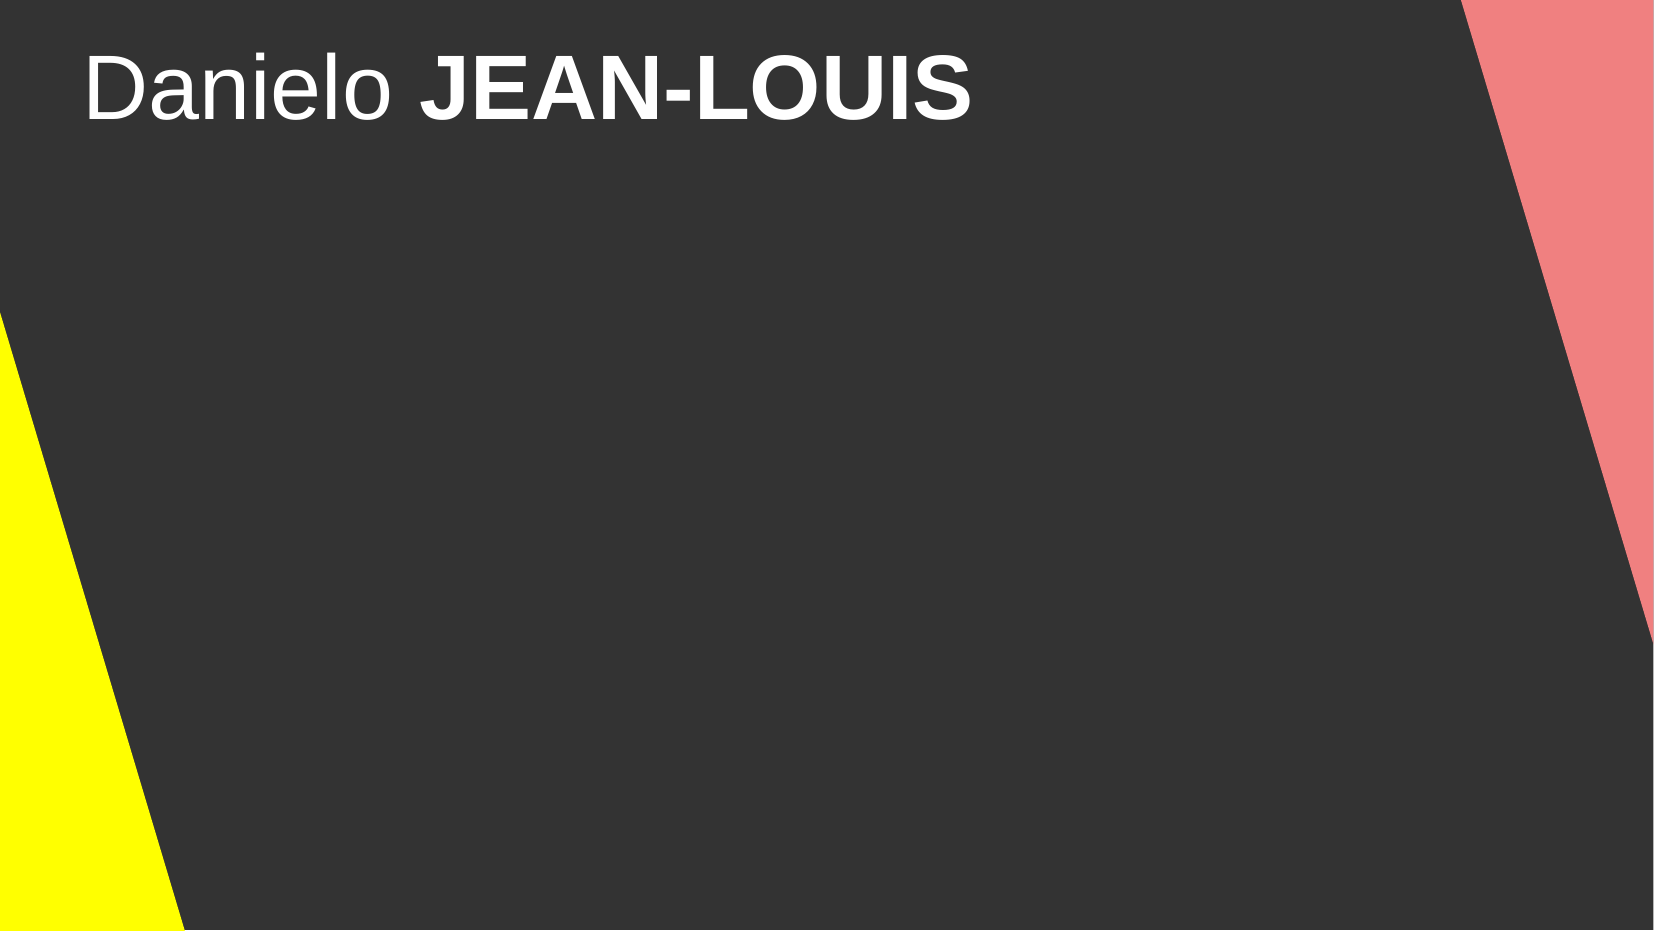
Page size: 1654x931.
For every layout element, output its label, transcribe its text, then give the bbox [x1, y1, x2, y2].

subtitle Danielo JEAN-LOUIS [82, 36, 1571, 758]
text_box [1460, 0, 1654, 647]
text_box [0, 312, 185, 931]
